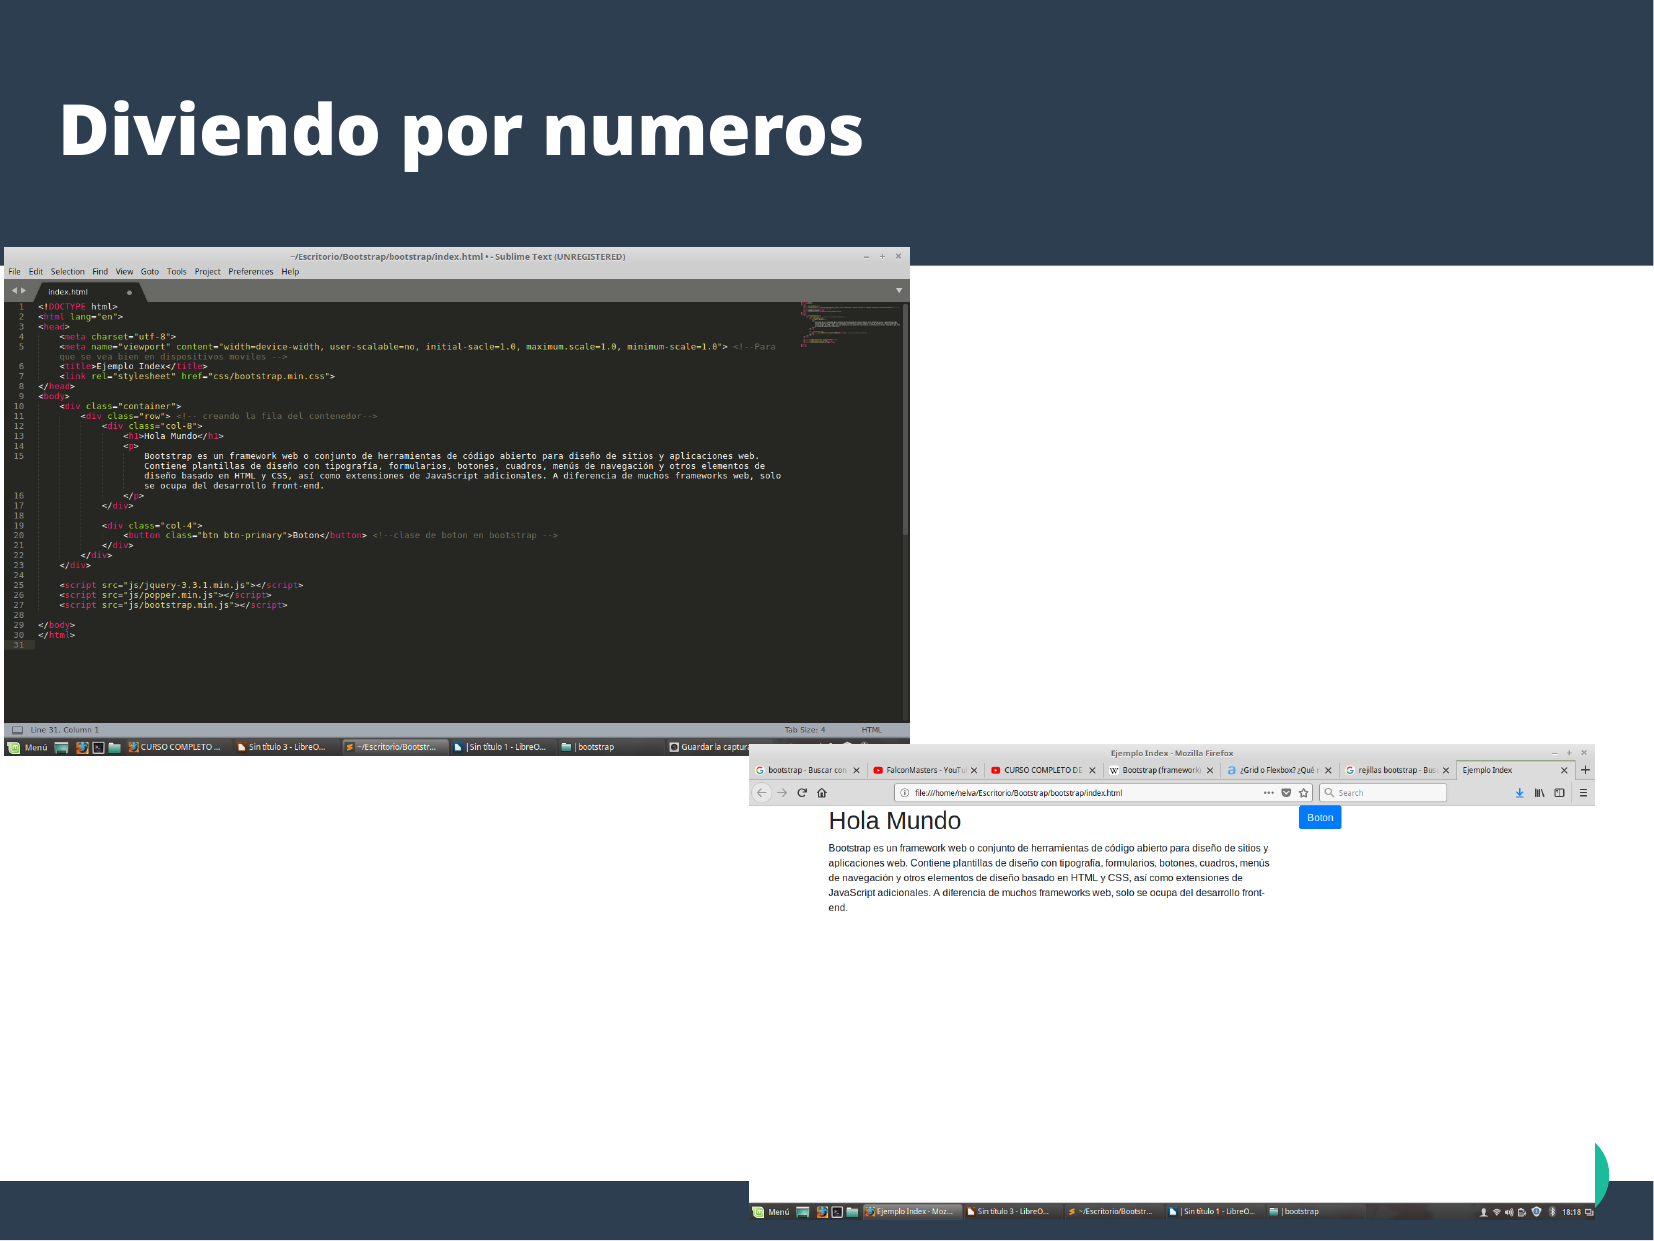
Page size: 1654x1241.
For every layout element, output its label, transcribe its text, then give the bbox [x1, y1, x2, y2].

picture [4, 247, 1595, 1220]
title Diviendo por numeros [59, 49, 1595, 207]
